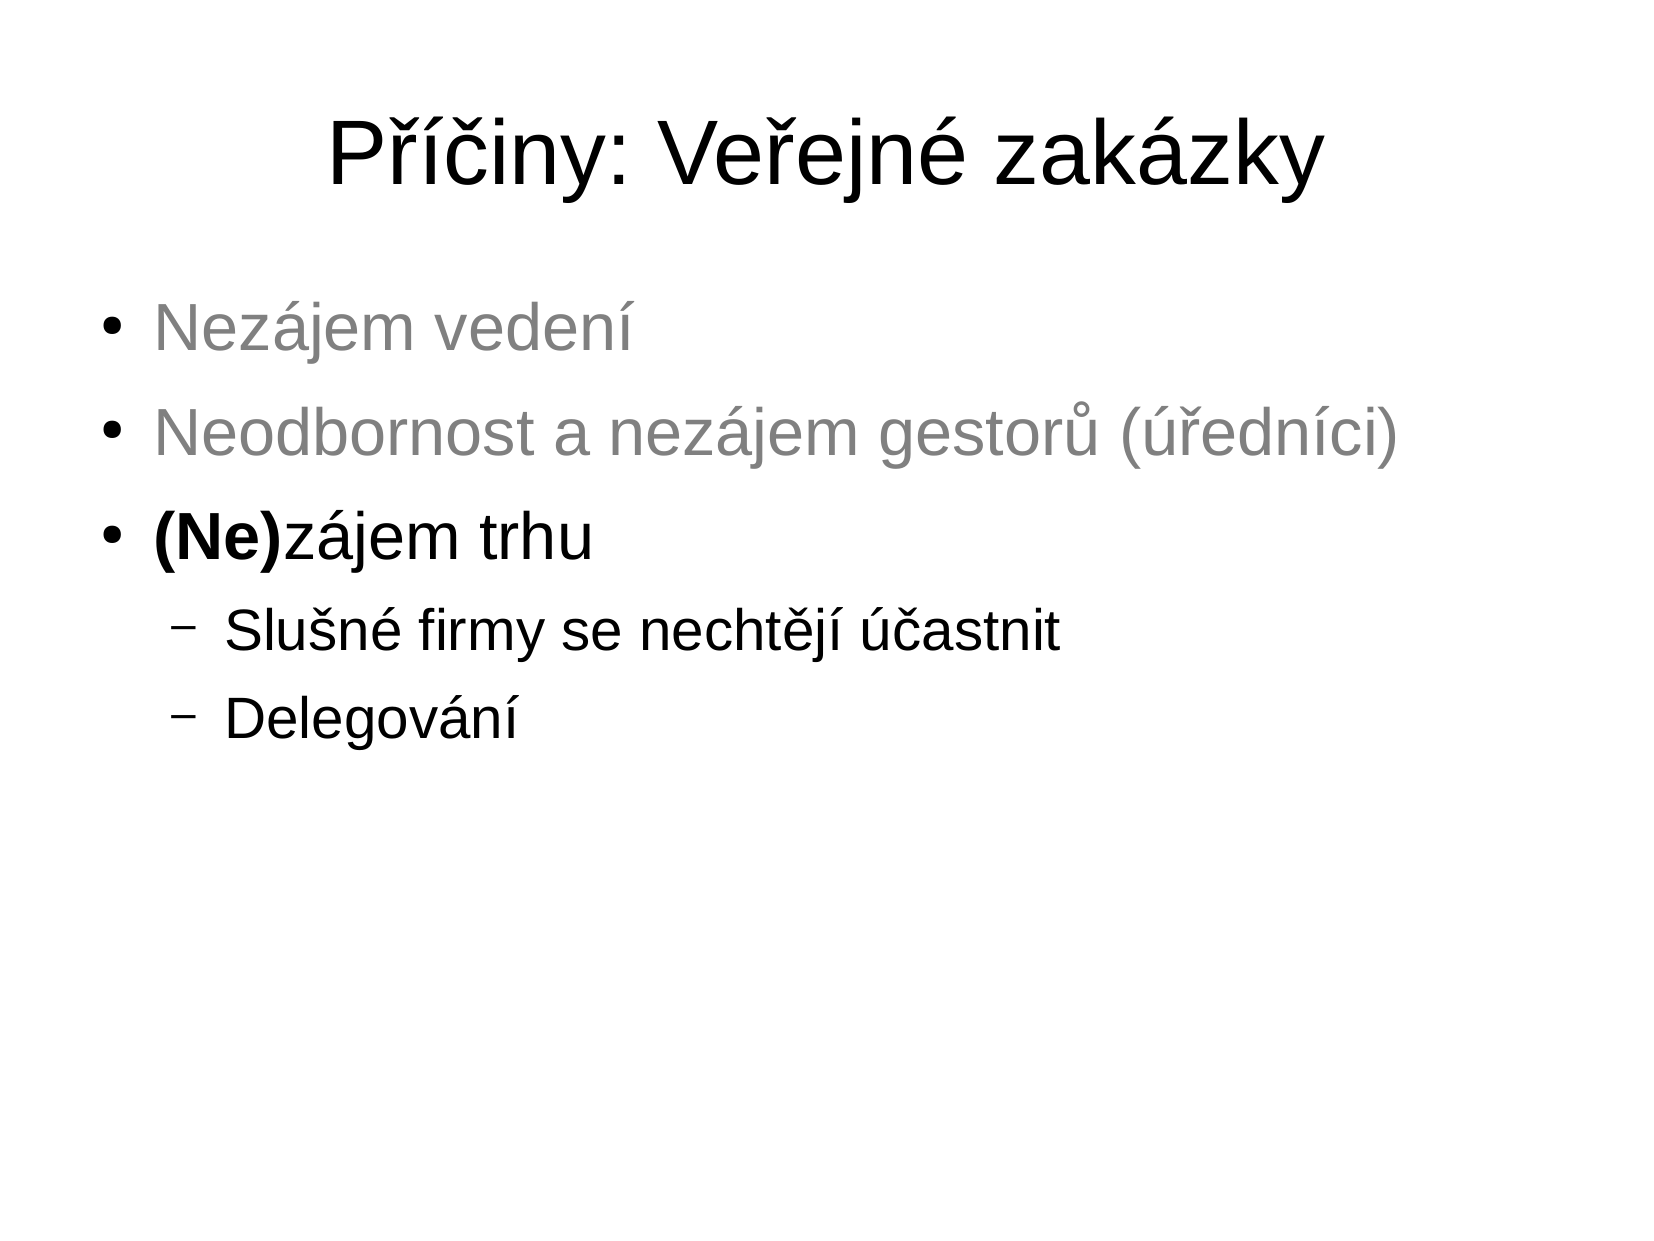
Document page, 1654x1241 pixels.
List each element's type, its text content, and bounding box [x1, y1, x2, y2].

title Příčiny: Veřejné zakázky [82, 49, 1571, 257]
list Nezájem vedení Neodbornost a nezájem gestorů (úředníci) (Ne)zájem trhu Slušné firmy se nechtějí účastnit Delegování [82, 290, 1571, 1010]
